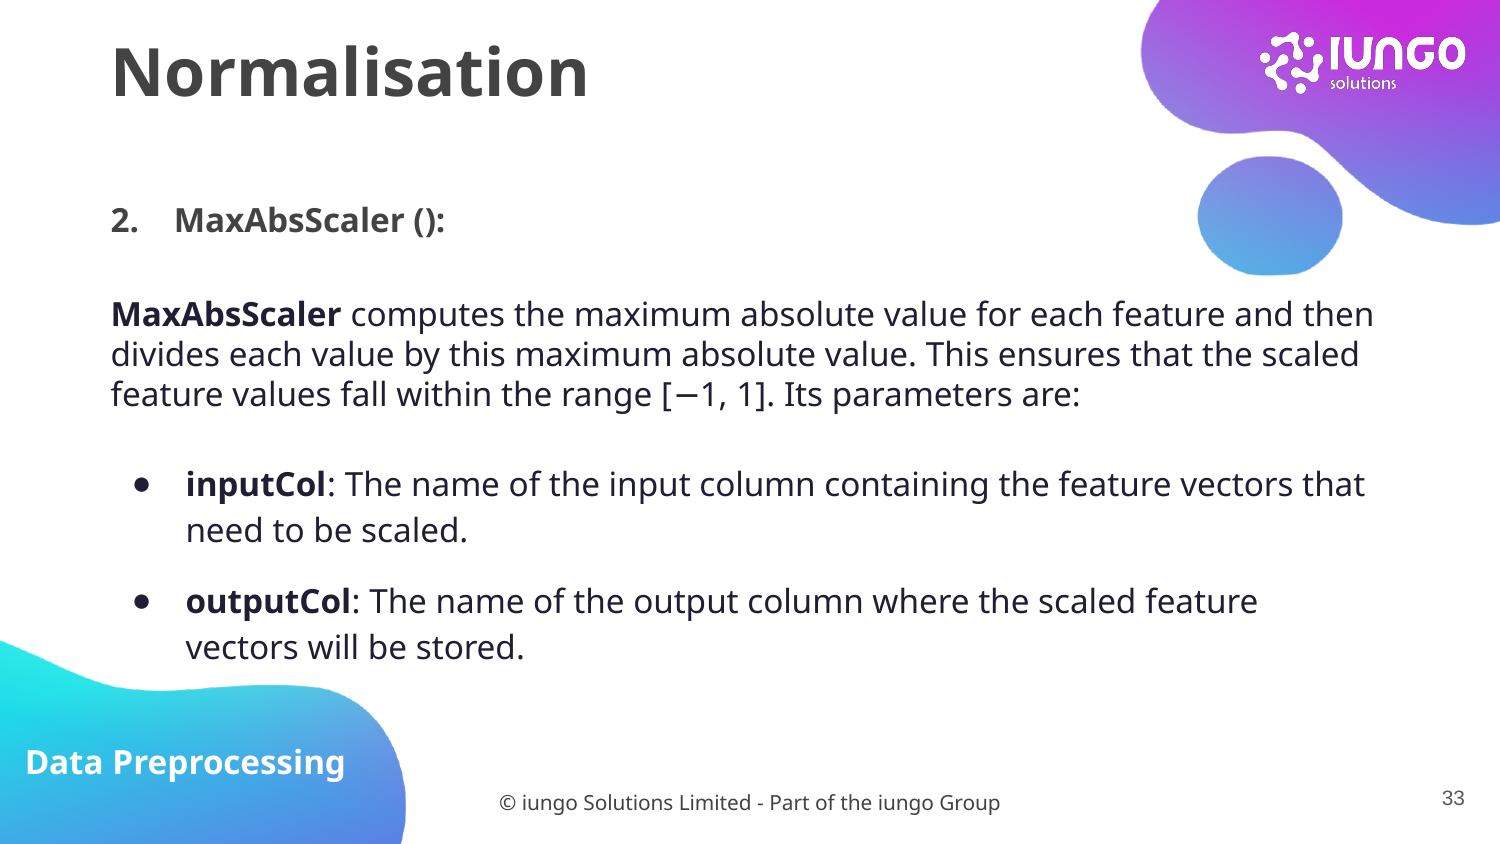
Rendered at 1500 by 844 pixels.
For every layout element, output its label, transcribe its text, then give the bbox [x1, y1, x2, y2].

text_box inputCol: The name of the input column containing the feature vectors that need to be scaled. outputCol: The name of the output column where the scaled feature vectors will be stored. [95, 442, 1390, 705]
subtitle Data Preprocessing [9, 719, 411, 844]
picture [0, 0, 1500, 844]
text_box MaxAbsScaler computes the maximum absolute value for each feature and then divides each value by this maximum absolute value. This ensures that the scaled feature values fall within the range [−1, 1]. Its parameters are: [95, 278, 1407, 422]
title Normalisation [95, 30, 924, 125]
slide_number <number> [1389, 764, 1480, 830]
list 2. MaxAbsScaler (): [95, 178, 472, 256]
